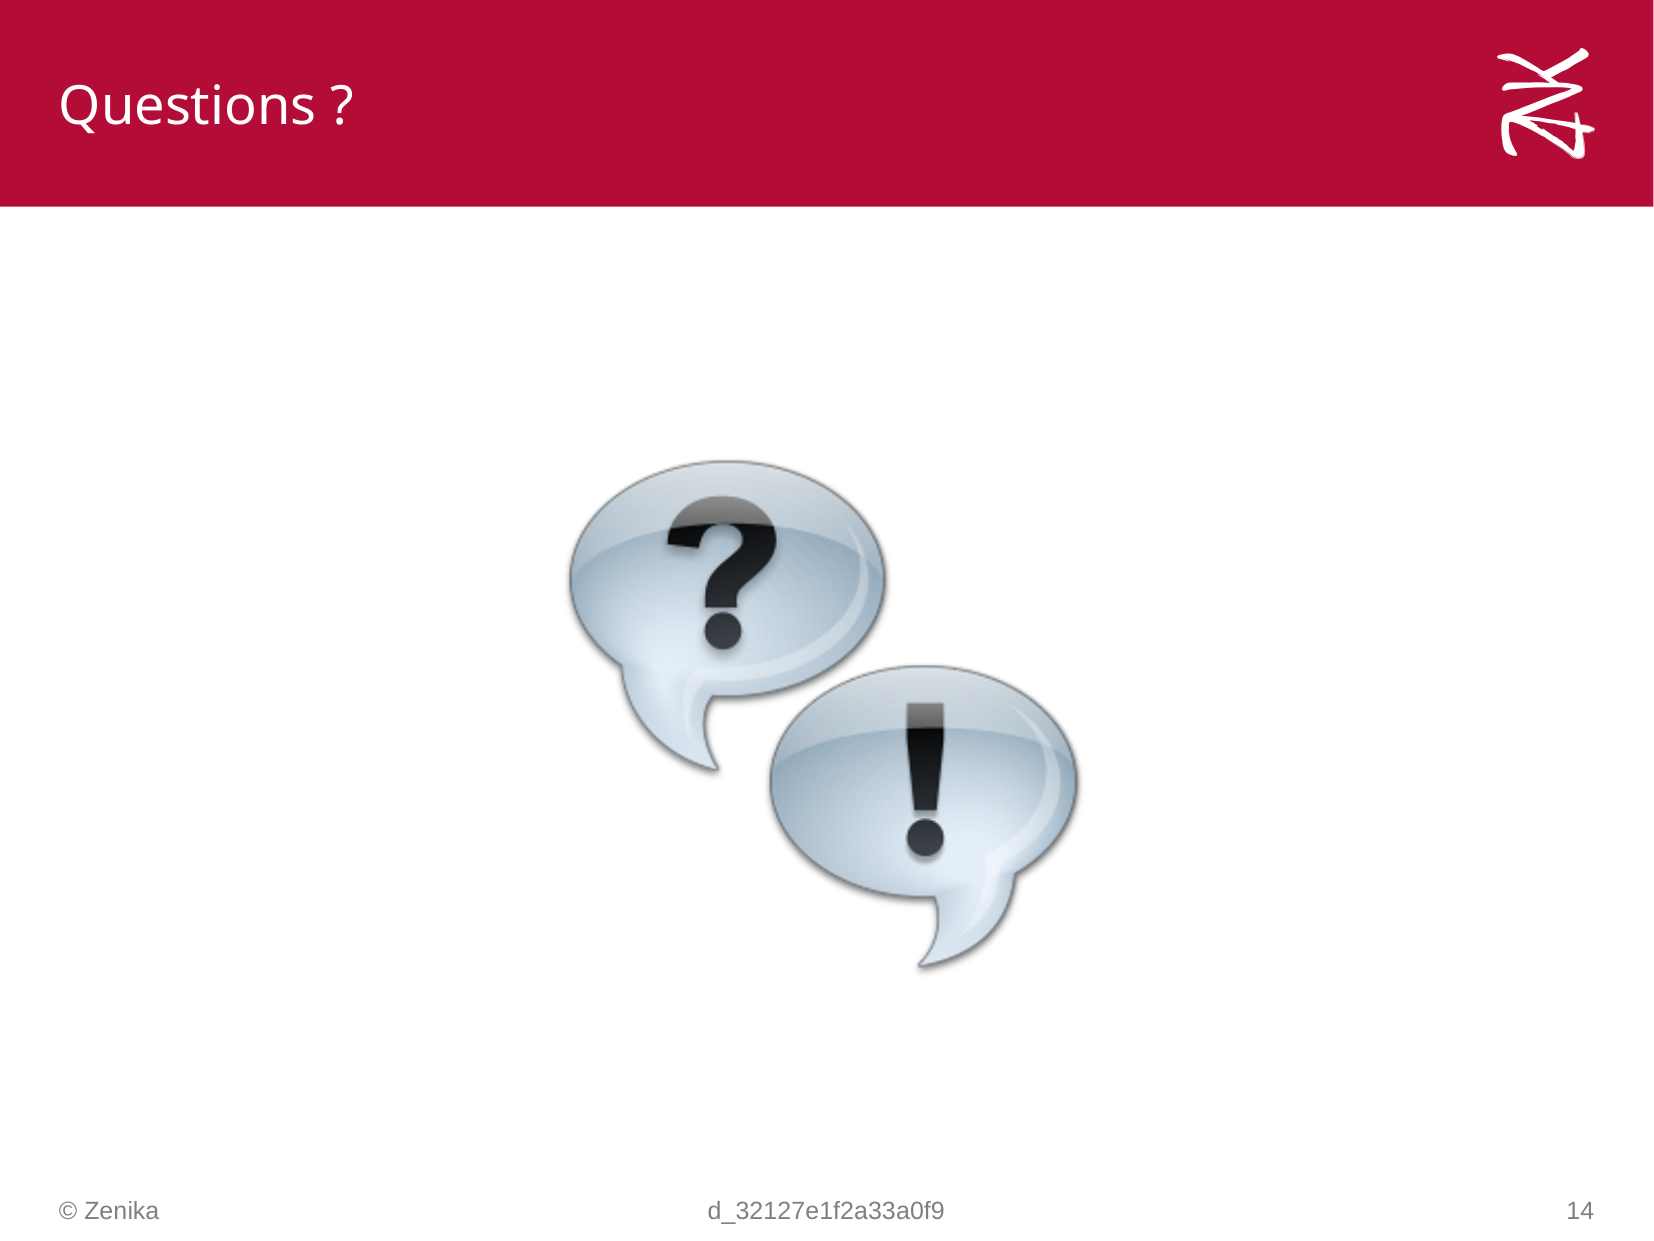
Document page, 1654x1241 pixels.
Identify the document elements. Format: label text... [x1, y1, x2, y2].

picture [560, 447, 1094, 982]
title Questions ? [59, 29, 1595, 178]
